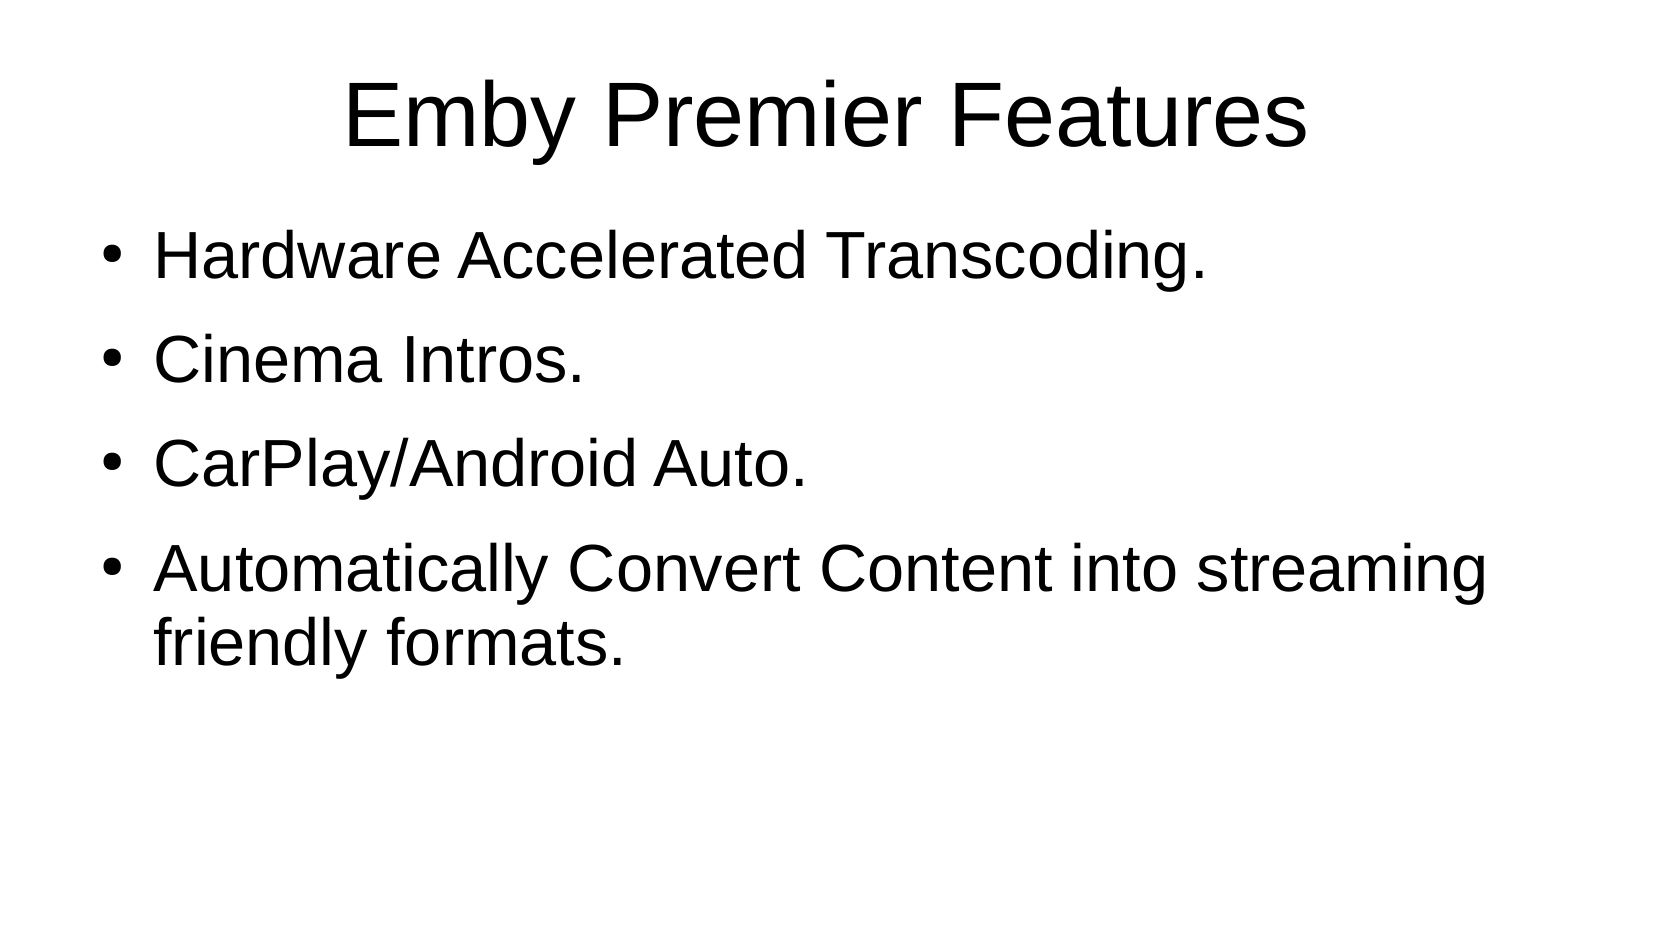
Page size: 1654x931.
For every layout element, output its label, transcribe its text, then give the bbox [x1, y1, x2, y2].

list Hardware Accelerated Transcoding. Cinema Intros. CarPlay/Android Auto. Automatically Convert Content into streaming friendly formats. [82, 217, 1571, 758]
title Emby Premier Features [82, 37, 1571, 193]
